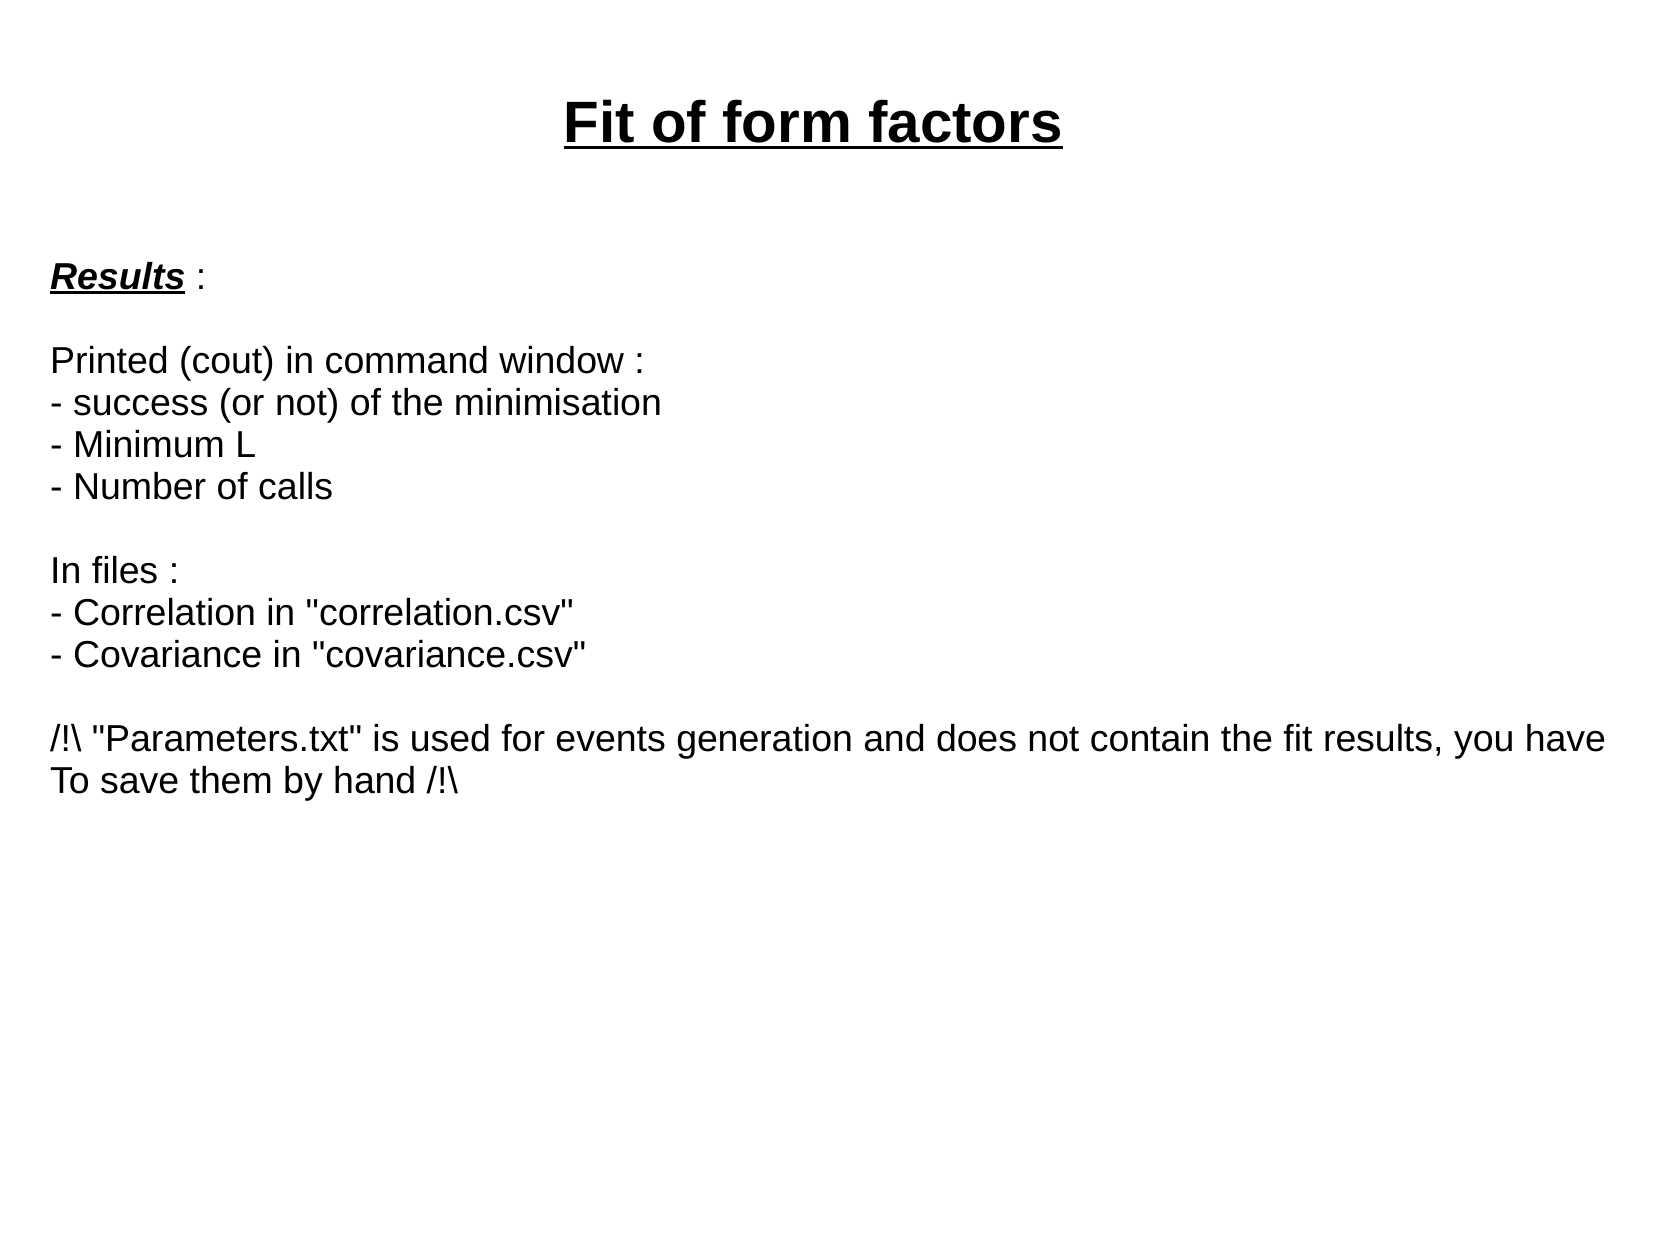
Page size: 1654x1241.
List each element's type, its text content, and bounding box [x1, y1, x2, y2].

text_box Results : Printed (cout) in command window : - success (or not) of the minimisation - Minimum L - Number of calls In files : - Correlation in "correlation.csv" - Covariance in "covariance.csv" /!\ "Parameters.txt" is used for events generation and does not contain the fit results, you have To save them by hand /!\ [35, 248, 1631, 979]
text_box Fit of form factors [549, 82, 1079, 164]
